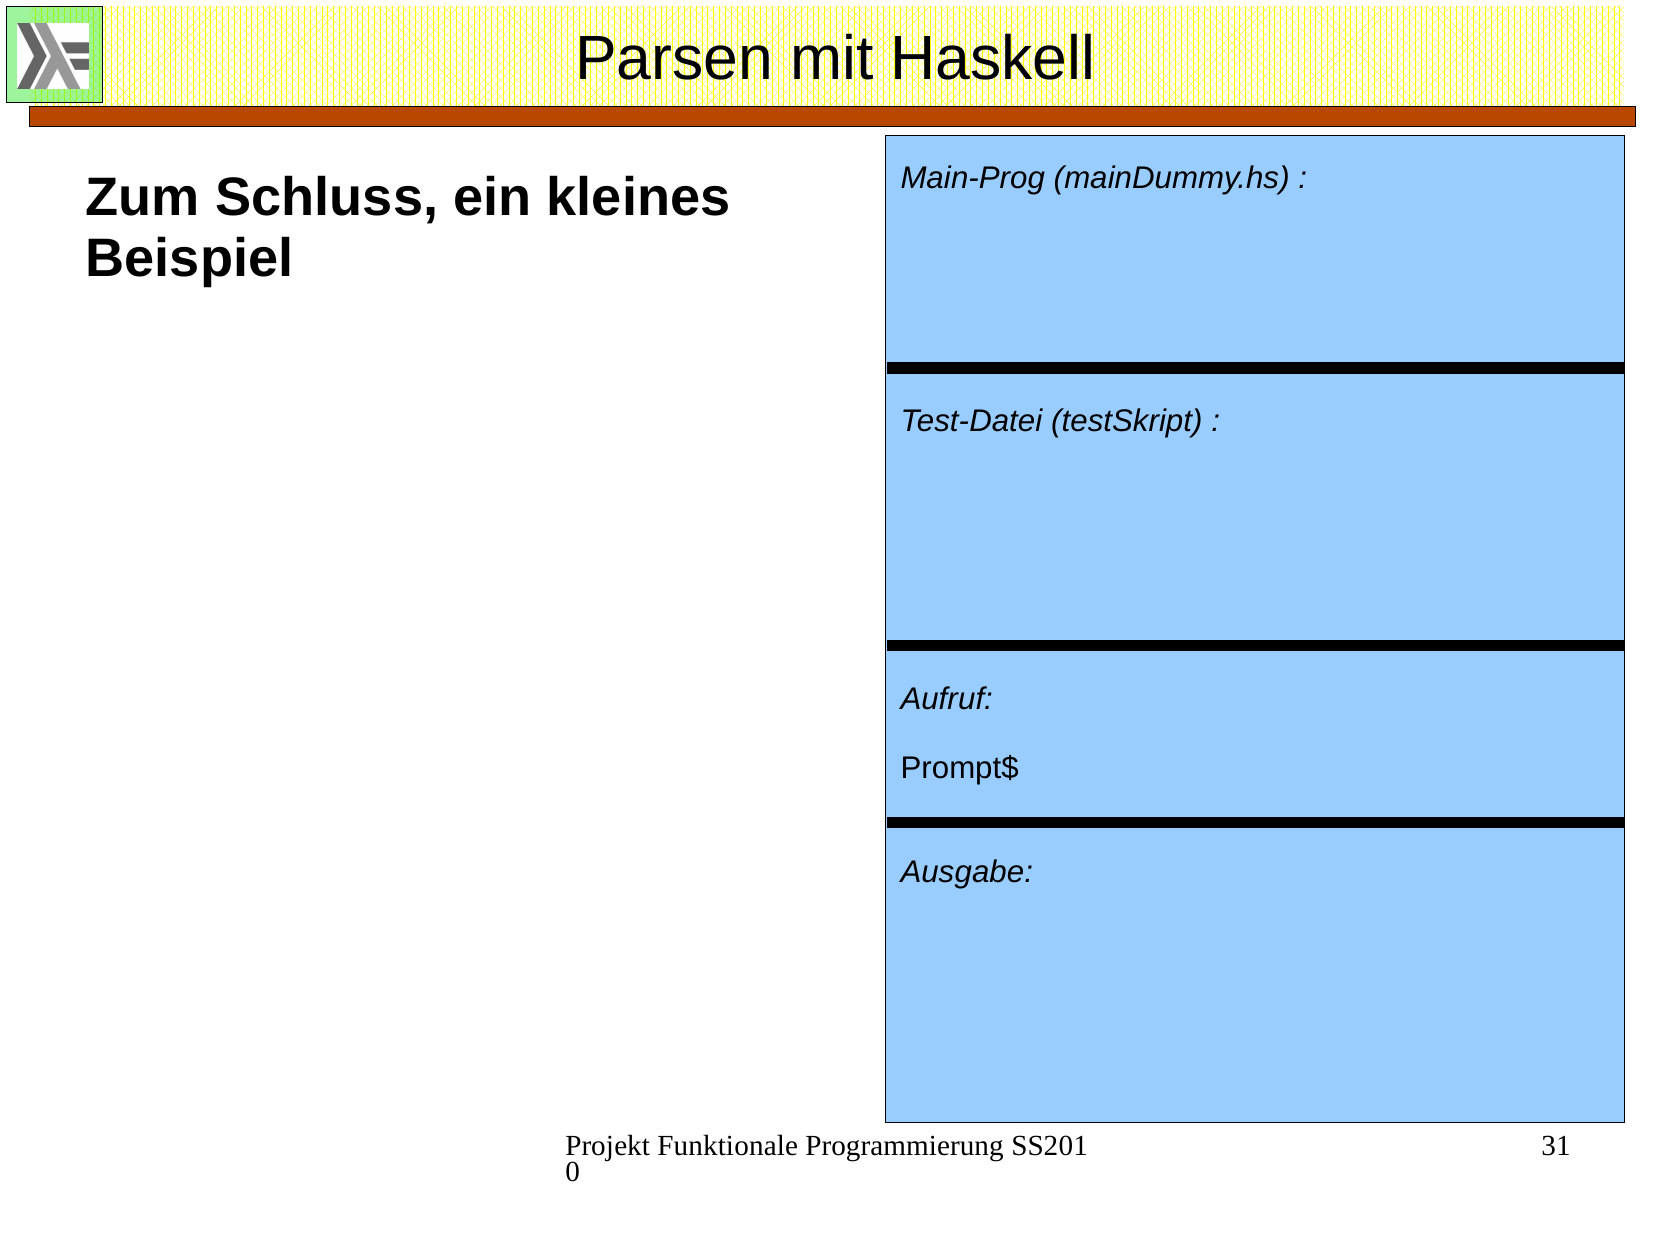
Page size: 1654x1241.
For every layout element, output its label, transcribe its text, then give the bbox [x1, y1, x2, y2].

picture [17, 23, 89, 89]
text_box Zum Schluss, ein kleines Beispiel [70, 159, 839, 1052]
text_box Main-Prog (mainDummy.hs) : Test-Datei (testSkript) : Aufruf: Prompt$ Ausgabe: [885, 135, 1625, 1123]
text_box [6, 5, 1636, 127]
title Parsen mit Haskell [206, 15, 1465, 101]
